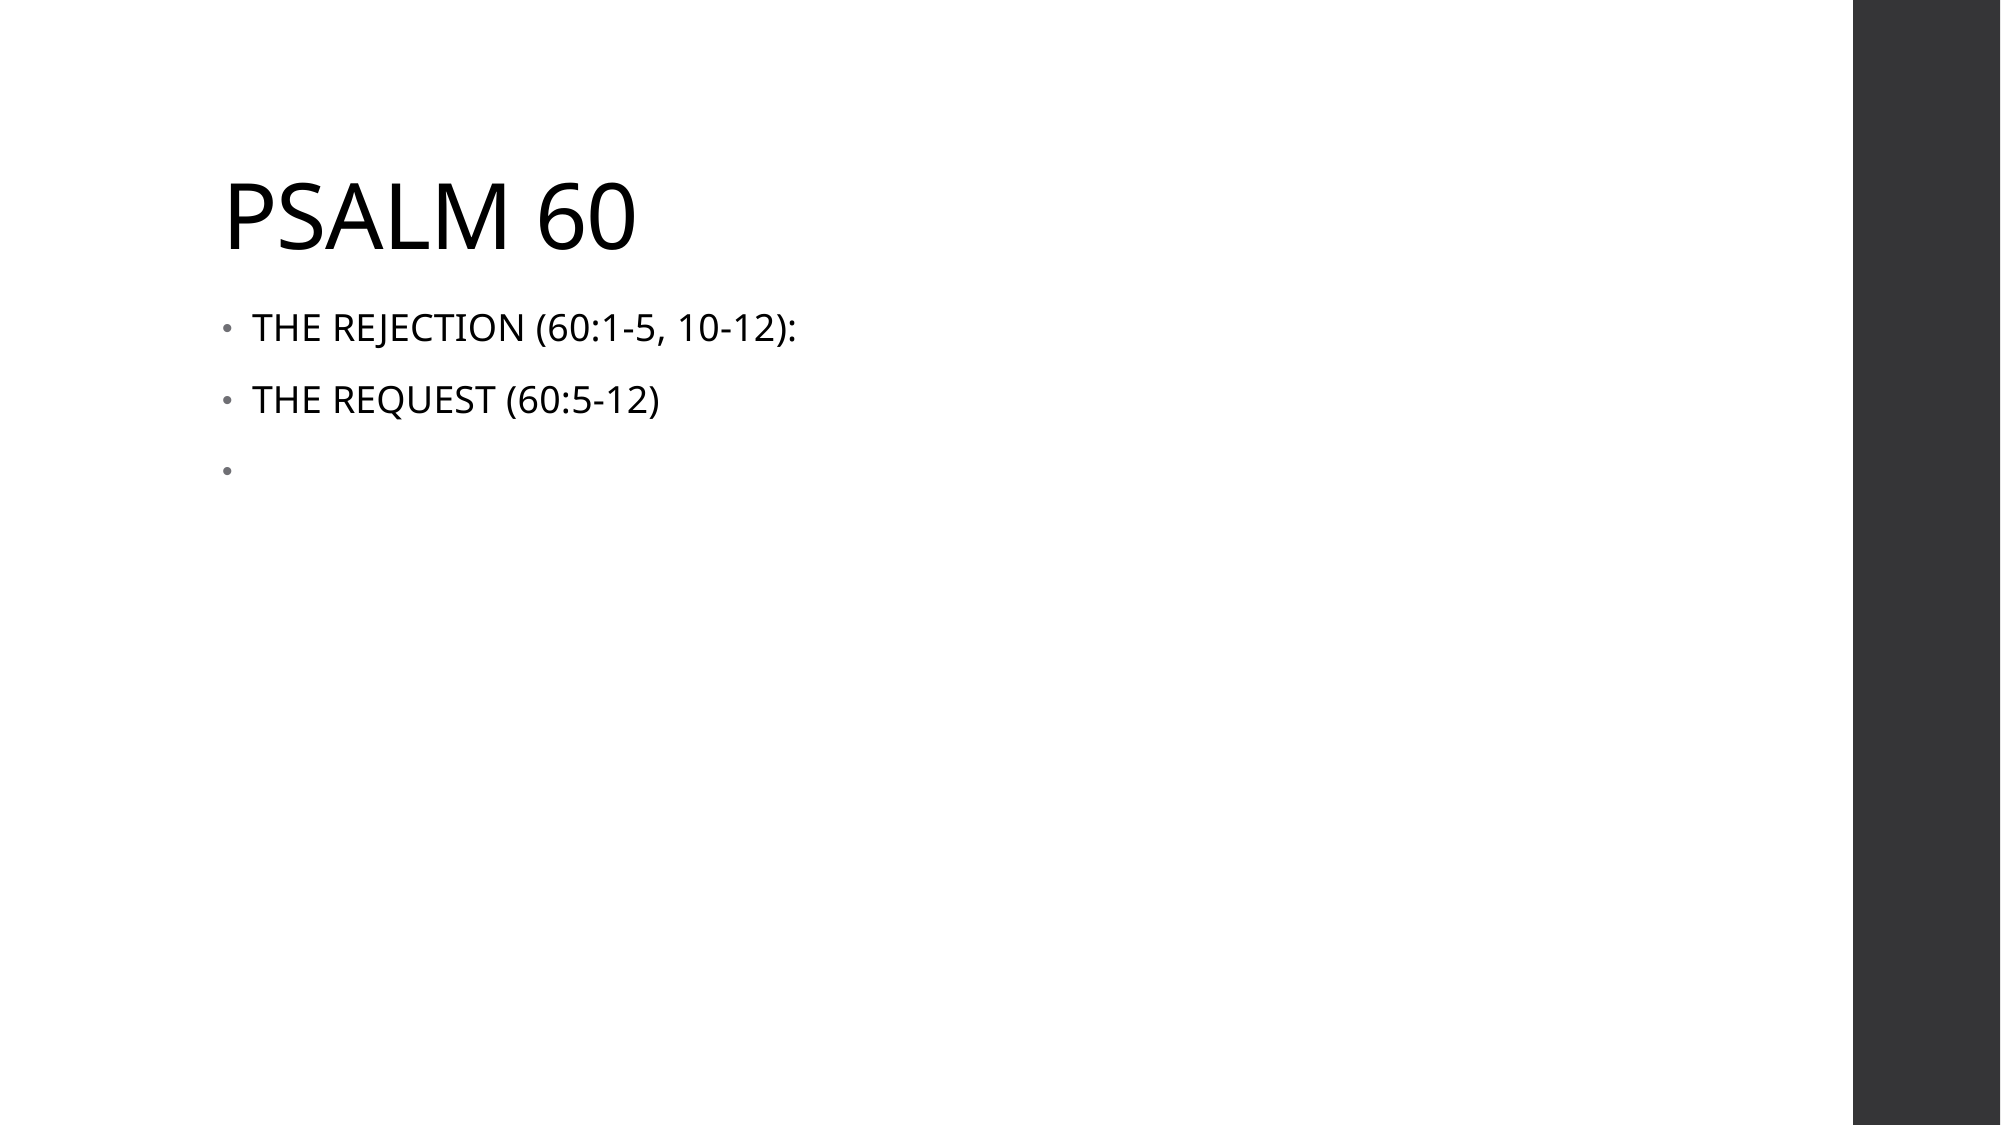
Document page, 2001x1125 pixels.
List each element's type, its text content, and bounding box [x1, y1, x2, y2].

list THE REJECTION (60:1-5, 10-12): THE REQUEST (60:5-12) [206, 299, 1617, 1014]
title PSALM 60 [206, 60, 1797, 278]
